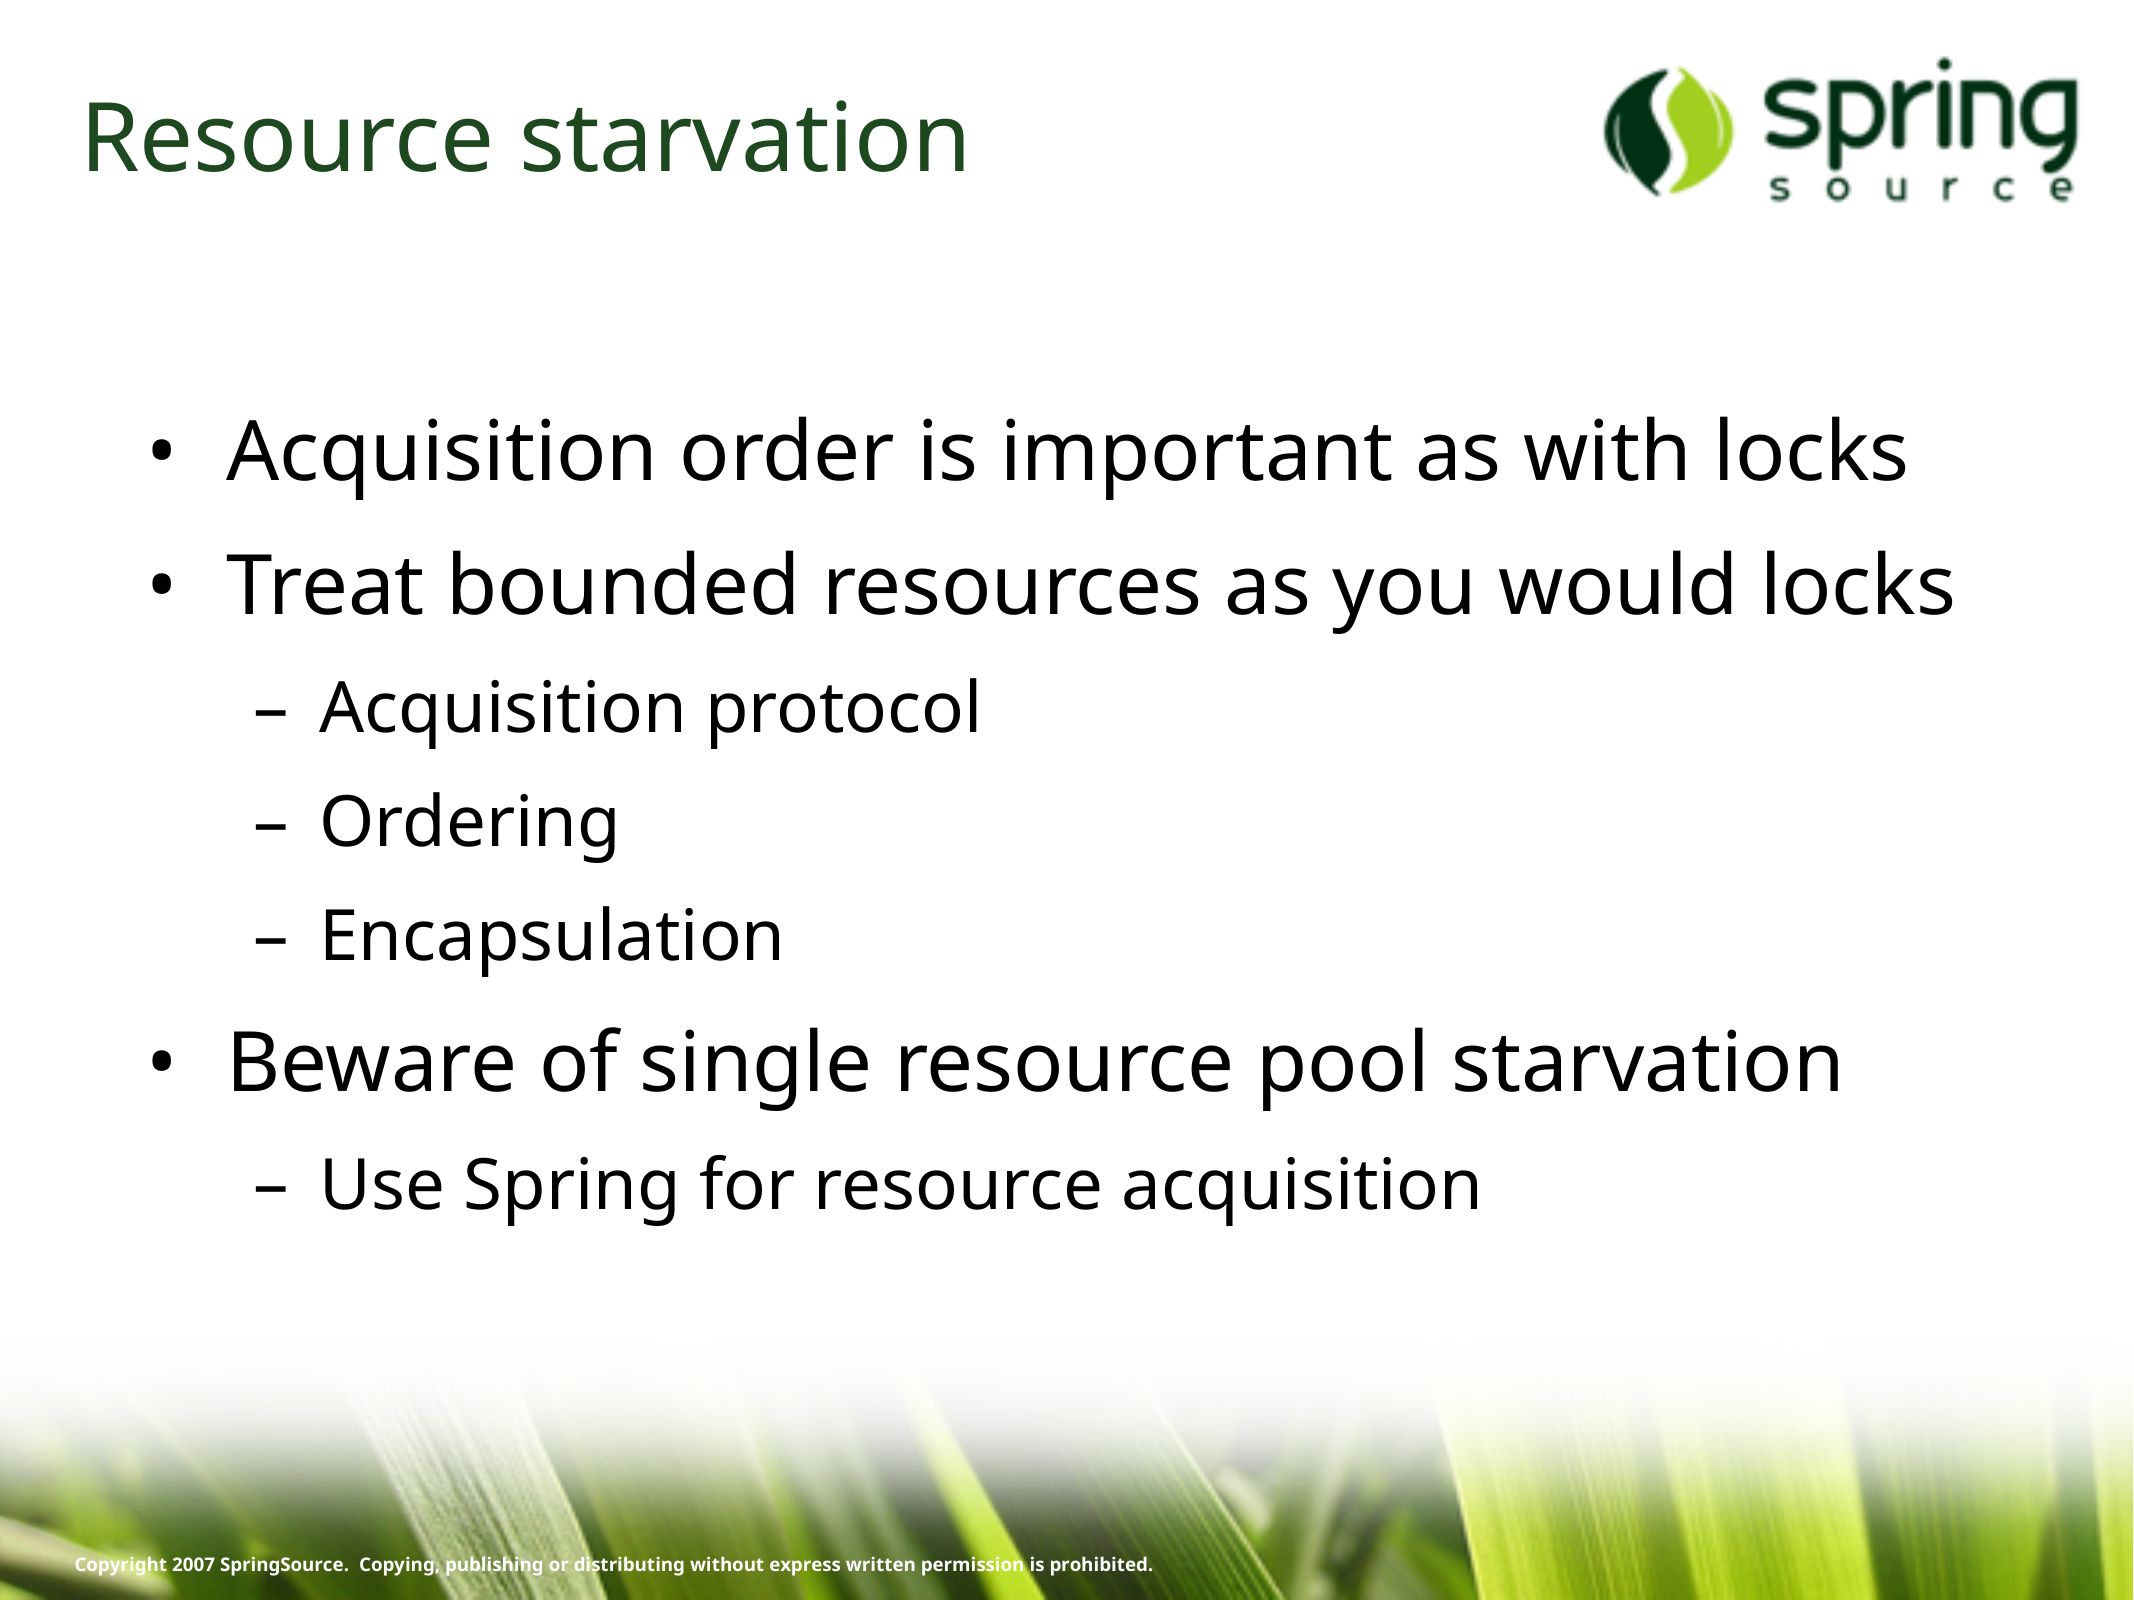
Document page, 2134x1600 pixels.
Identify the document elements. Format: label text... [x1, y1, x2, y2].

title Resource starvation [80, 16, 1548, 253]
list Acquisition order is important as with locks Treat bounded resources as you would locks Acquisition protocol Ordering Encapsulation Beware of single resource pool starvation Use Spring for resource acquisition [146, 391, 1982, 1354]
picture [0, 1340, 2134, 1600]
picture [1555, 46, 2134, 224]
